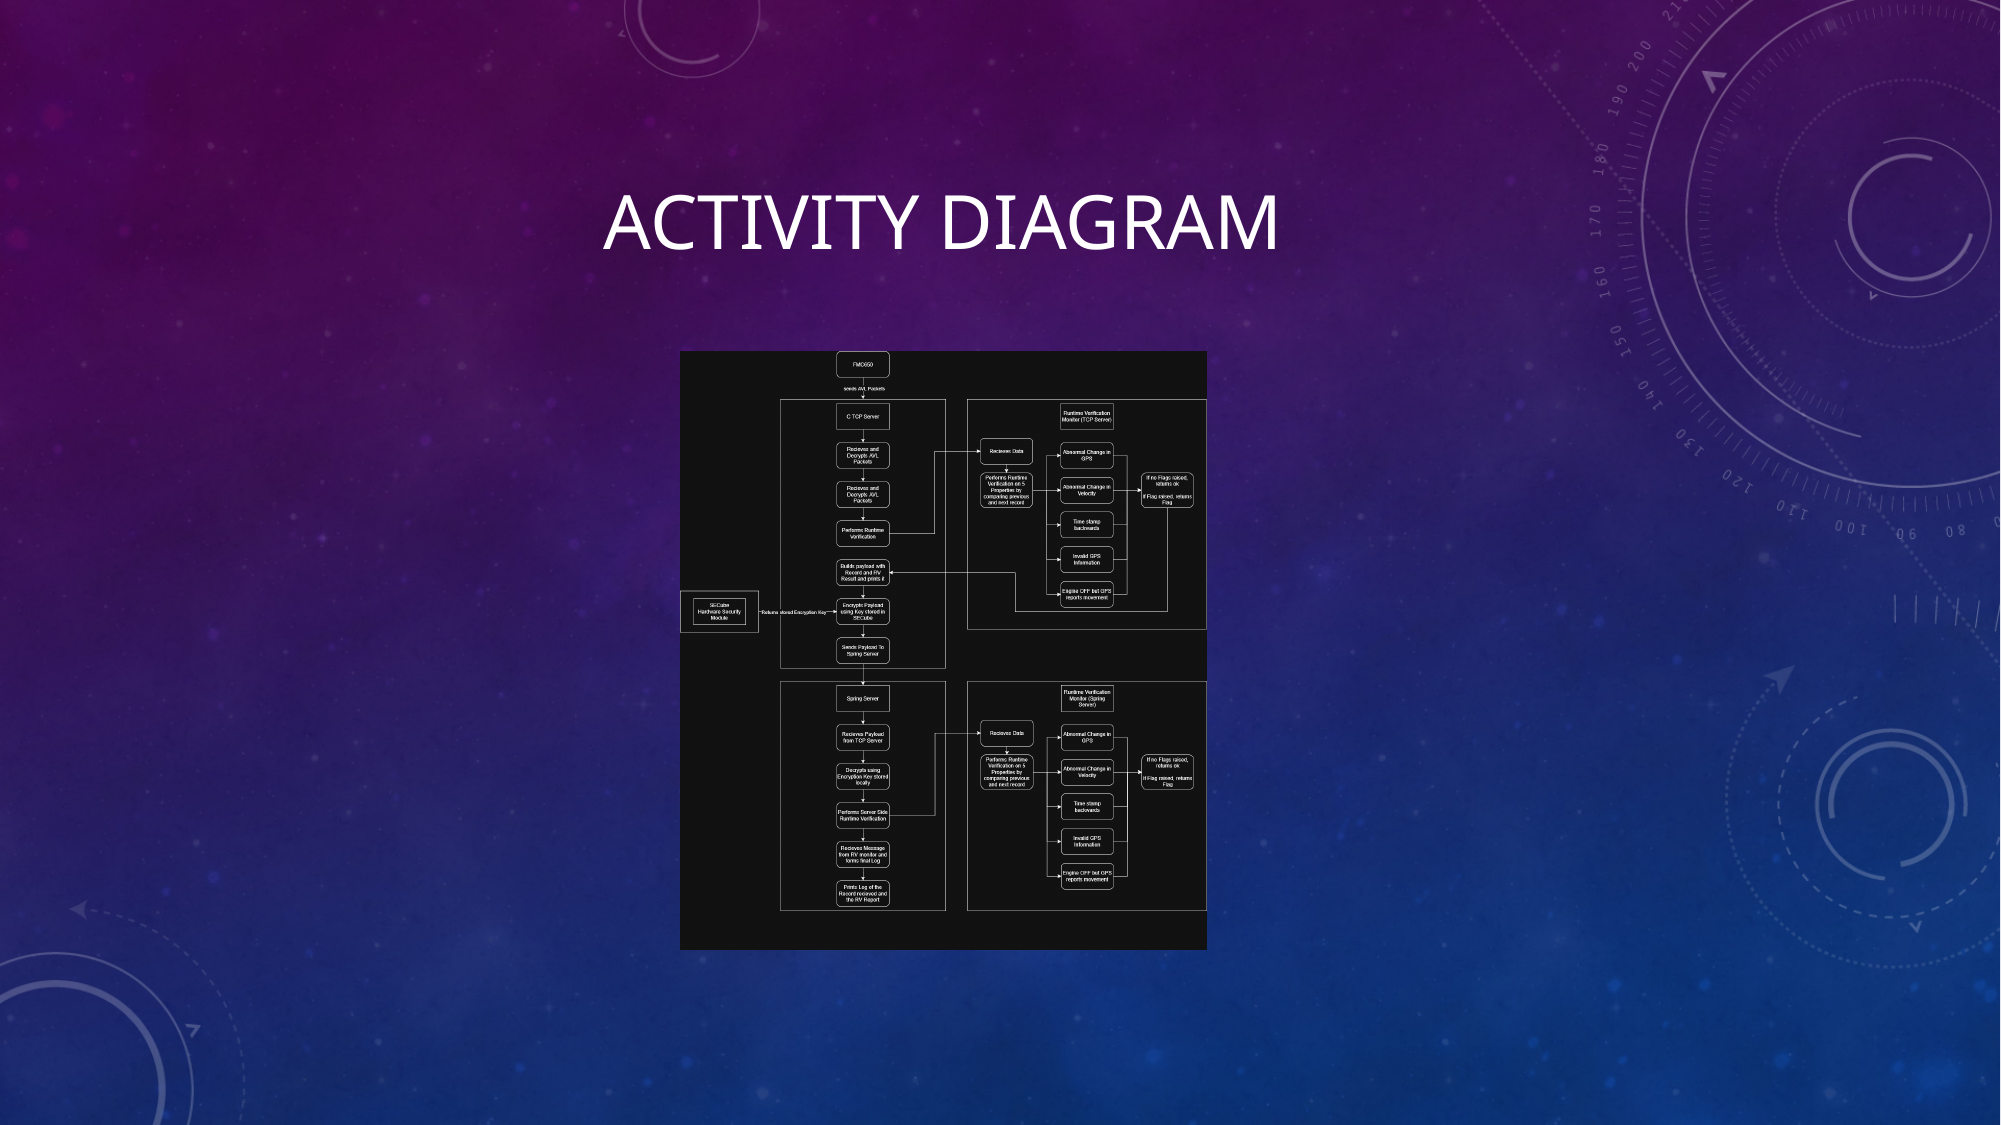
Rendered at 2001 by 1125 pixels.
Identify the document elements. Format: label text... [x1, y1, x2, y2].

title Activity Diagram [112, 99, 1775, 339]
picture [680, 351, 1207, 951]
